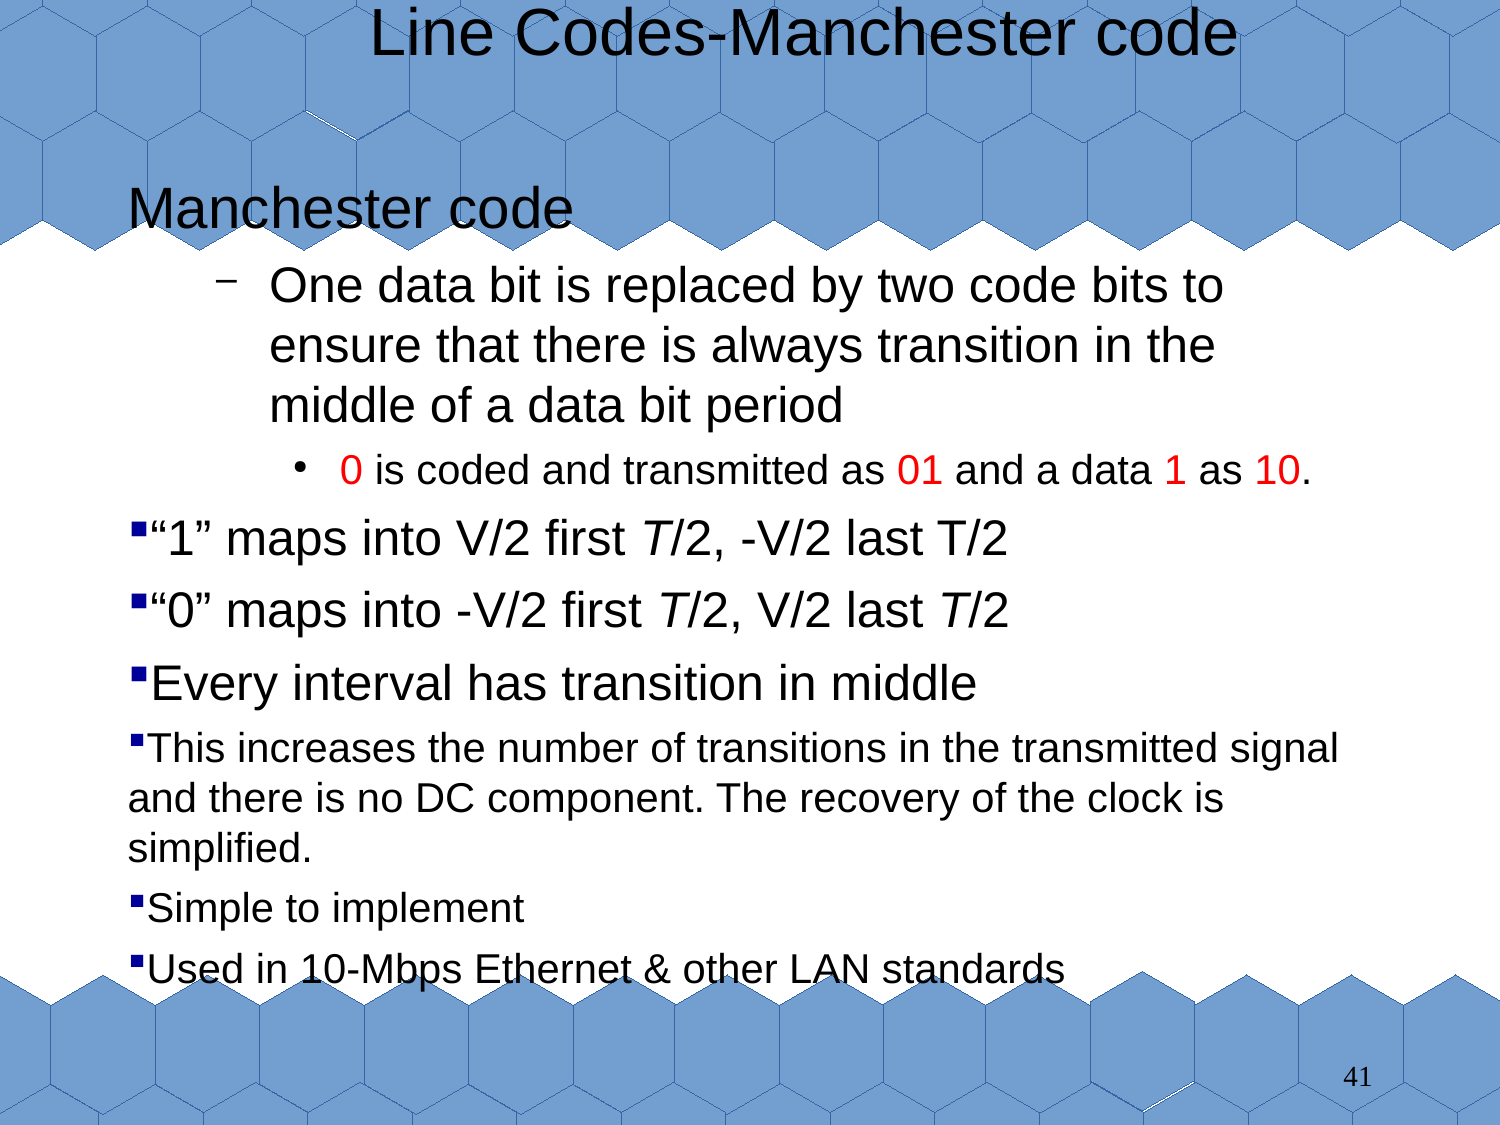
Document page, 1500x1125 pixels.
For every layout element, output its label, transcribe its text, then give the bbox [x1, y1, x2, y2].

list Manchester code One data bit is replaced by two code bits to ensure that there is always transition in the middle of a data bit period 0 is coded and transmitted as 01 and a data 1 as 10. “1” maps into V/2 first T/2, -V/2 last T/2 “0” maps into -V/2 first T/2, V/2 last T/2 Every interval has transition in middle This increases the number of transitions in the transmitted signal and there is no DC component. The recovery of the clock is simplified. Simple to implement Used in 10-Mbps Ethernet & other LAN standards [112, 162, 1388, 1088]
title Line Codes-Manchester code [150, 0, 1426, 163]
text_box <number> [1074, 1088, 1388, 1125]
